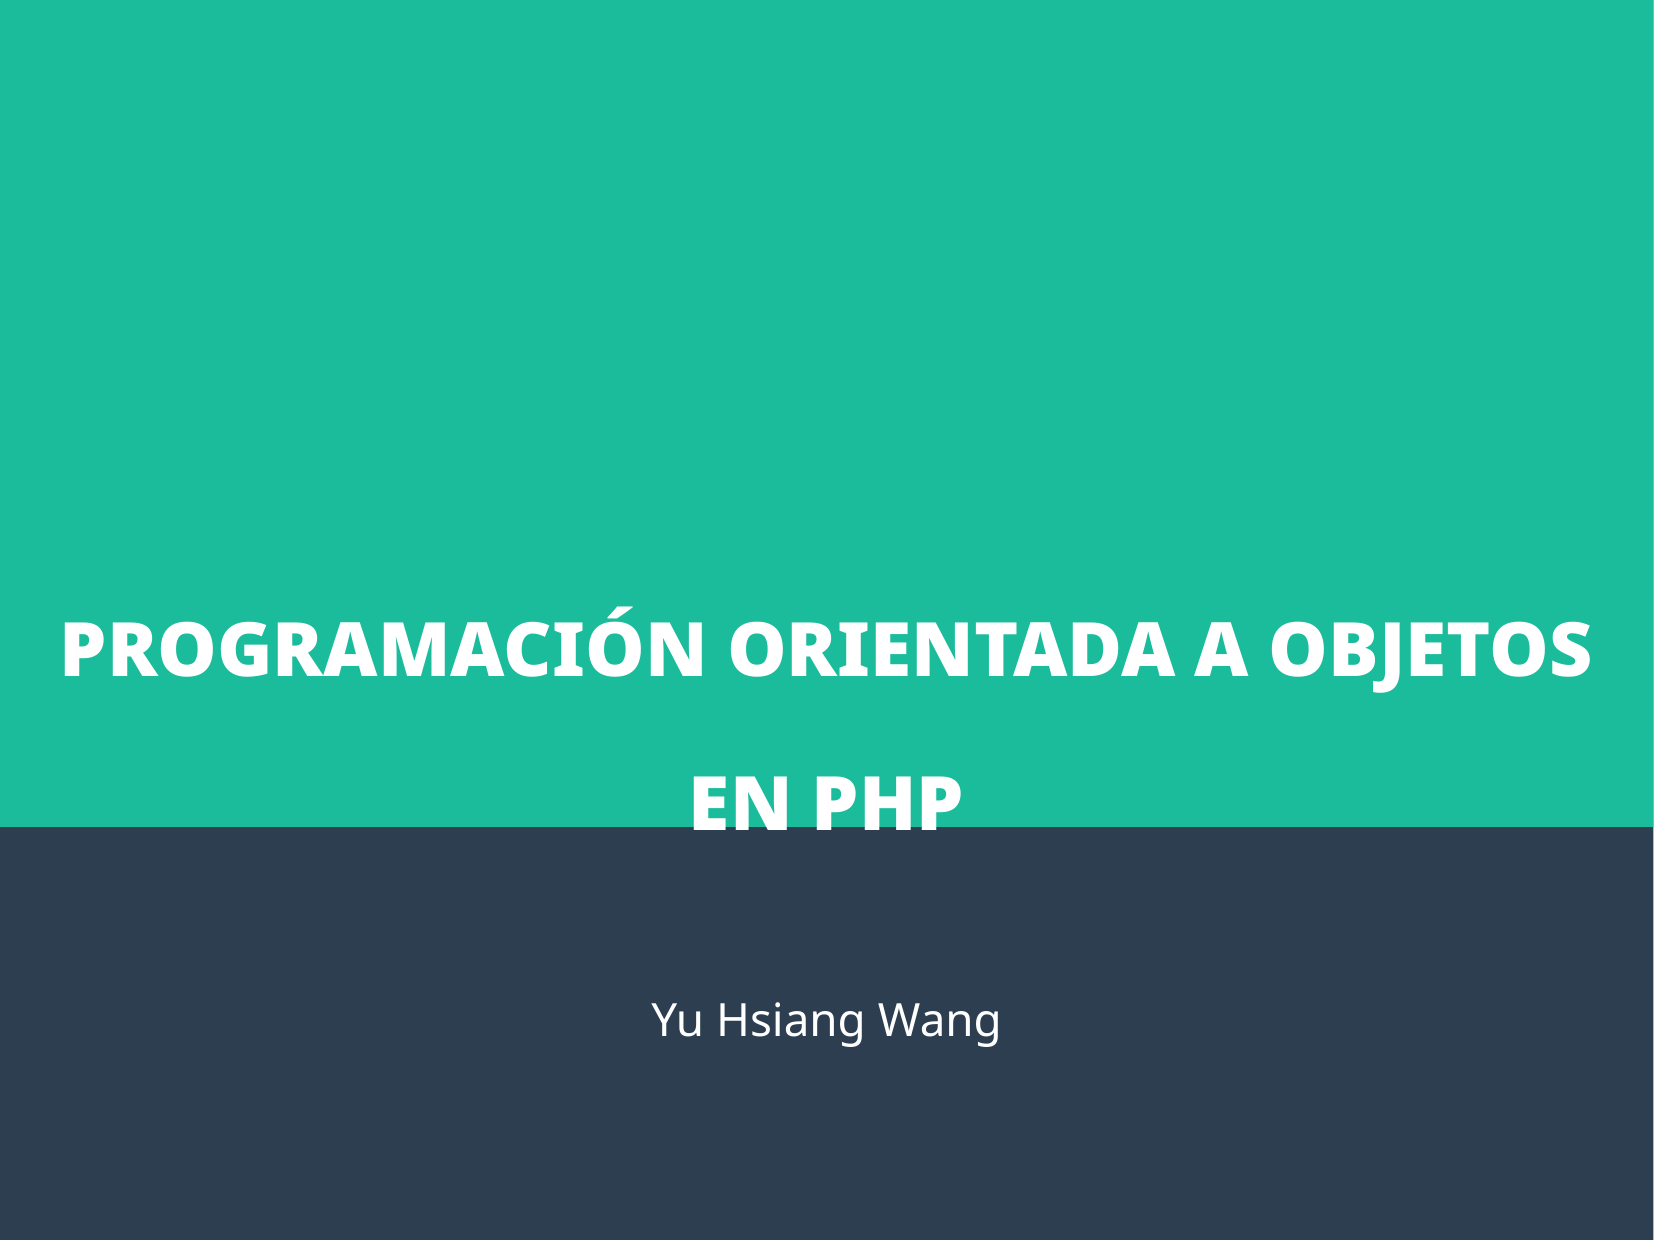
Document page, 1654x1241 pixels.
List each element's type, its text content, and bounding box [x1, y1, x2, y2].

subtitle Yu Hsiang Wang [59, 856, 1595, 1182]
title PROGRAMACIÓN ORIENTADA A OBJETOS EN PHP [59, 567, 1595, 830]
